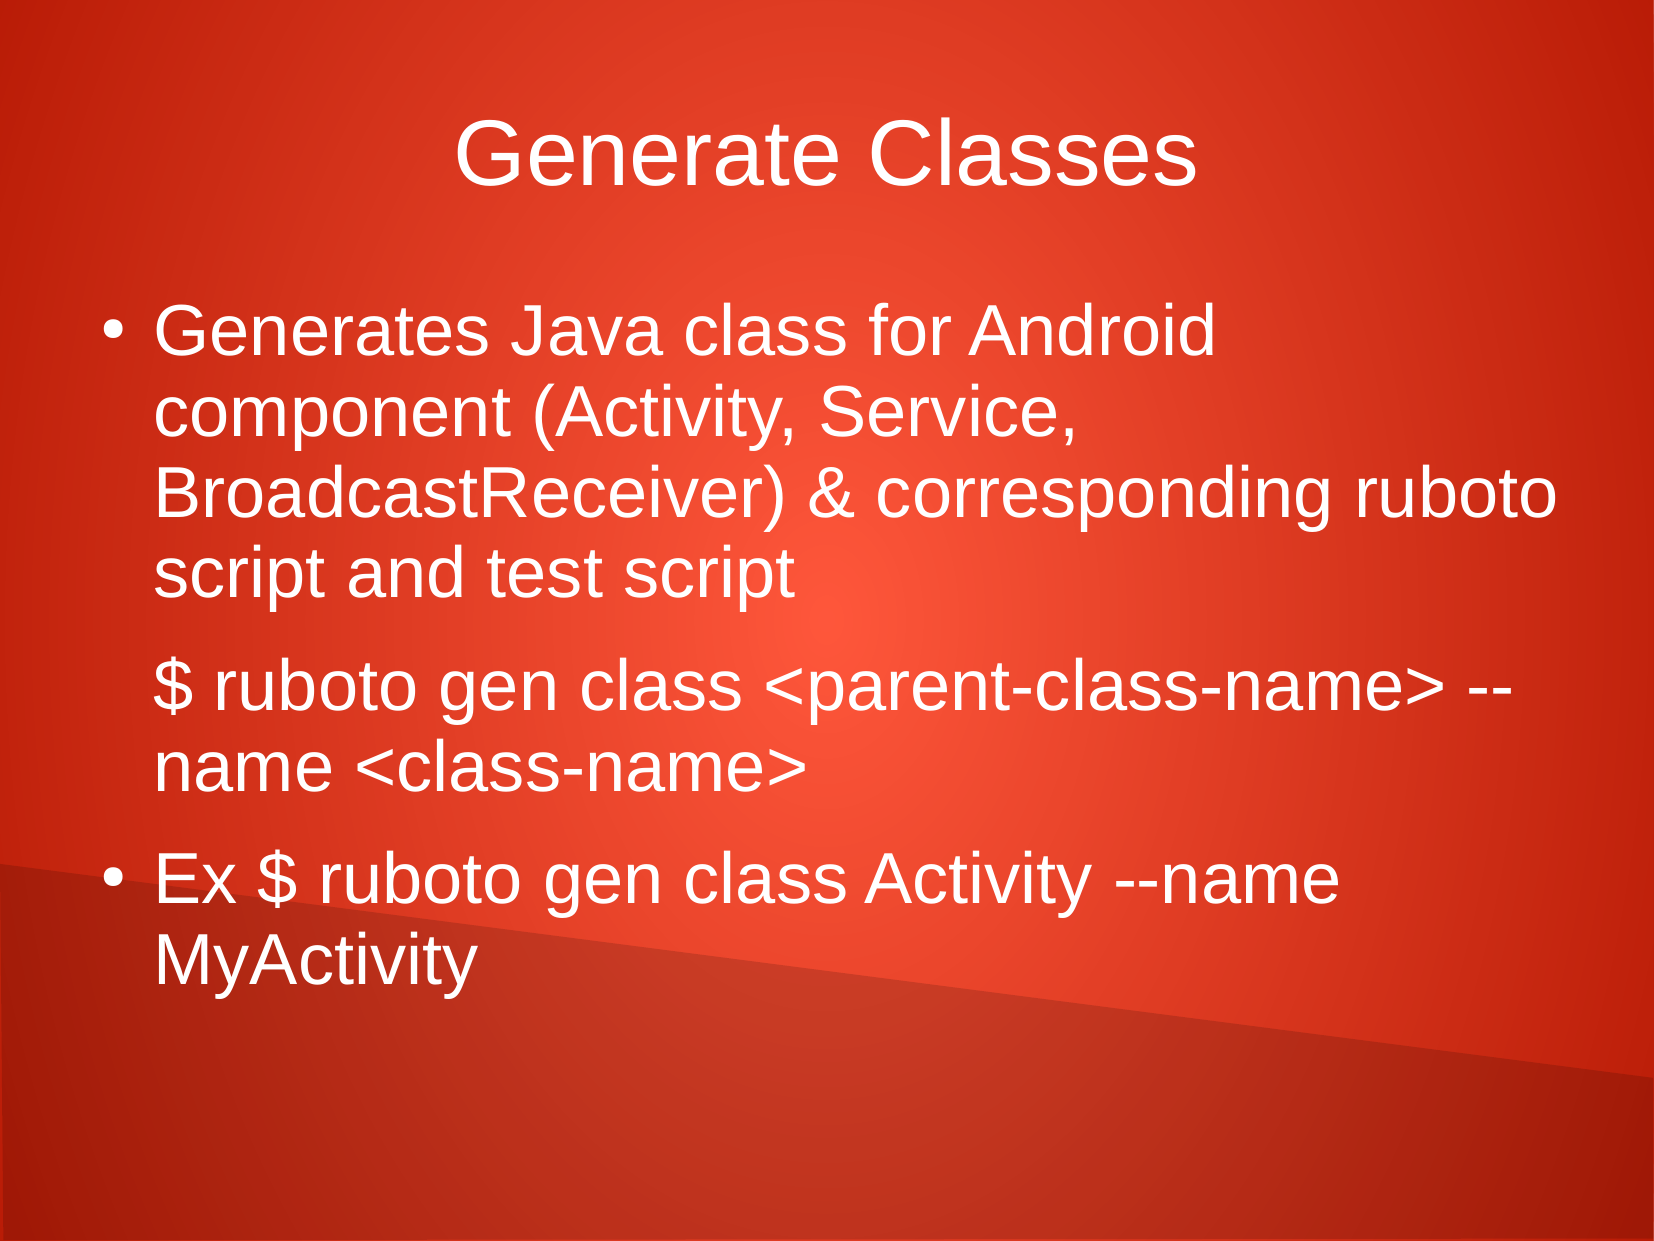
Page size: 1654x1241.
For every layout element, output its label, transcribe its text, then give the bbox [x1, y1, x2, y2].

title Generate Classes [82, 49, 1571, 257]
list Generates Java class for Android component (Activity, Service, BroadcastReceiver) & corresponding ruboto script and test script $ ruboto gen class <parent-class-name> --name <class-name> Ex $ ruboto gen class Activity --name MyActivity [82, 290, 1571, 1010]
